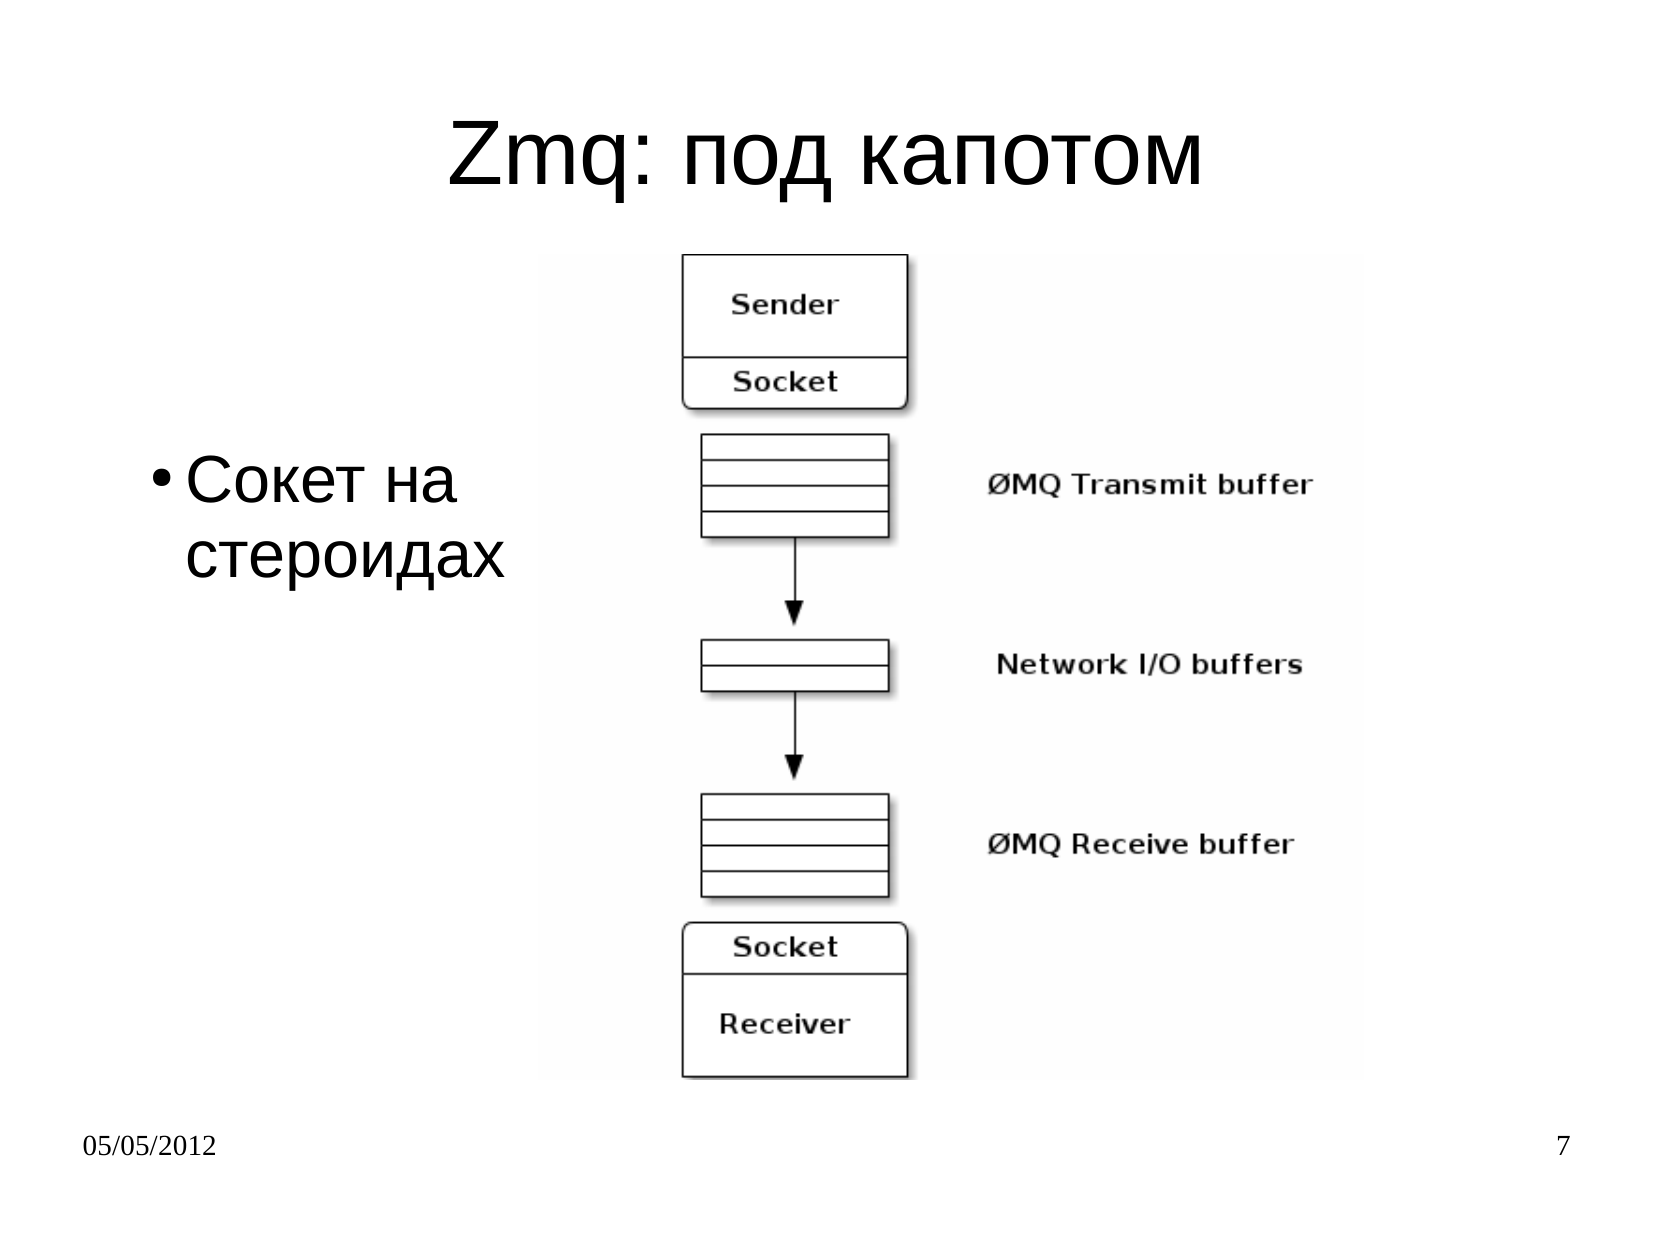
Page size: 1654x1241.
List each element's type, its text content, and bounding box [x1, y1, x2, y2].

title Zmq: под капотом [82, 49, 1571, 257]
picture [538, 254, 1364, 1080]
text_box Сокет на стероидах [135, 435, 539, 600]
